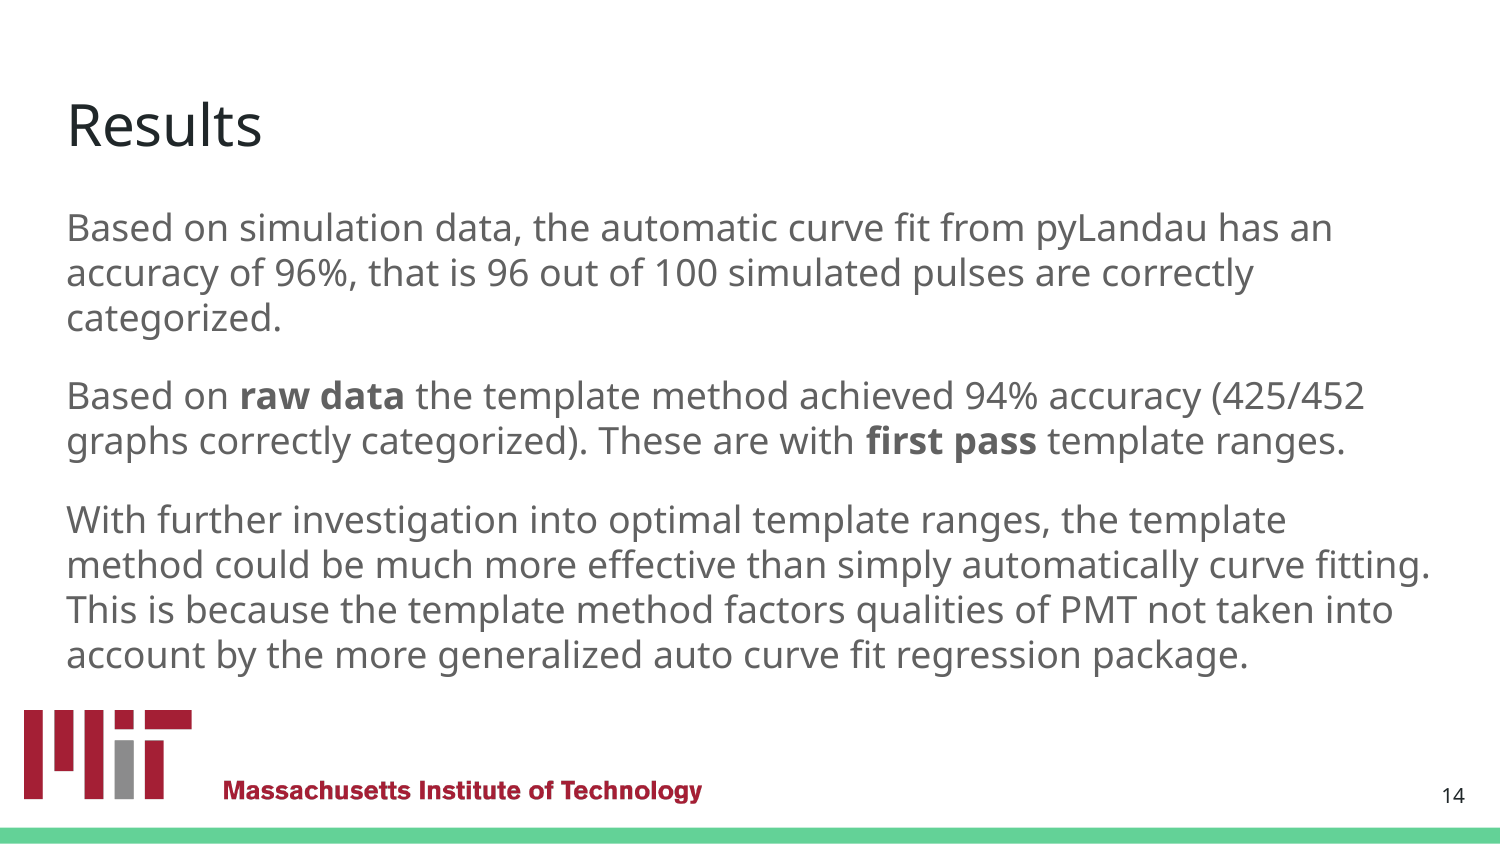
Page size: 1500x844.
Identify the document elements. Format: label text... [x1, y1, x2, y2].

list Based on simulation data, the automatic curve fit from pyLandau has an accuracy of 96%, that is 96 out of 100 simulated pulses are correctly categorized. Based on raw data the template method achieved 94% accuracy (425/452 graphs correctly categorized). These are with first pass template ranges. With further investigation into optimal template ranges, the template method could be much more effective than simply automatically curve fitting. This is because the template method factors qualities of PMT not taken into account by the more generalized auto curve fit regression package. [51, 189, 1449, 750]
title Results [51, 72, 1449, 167]
slide_number <number> [1389, 764, 1480, 830]
picture [24, 710, 702, 805]
